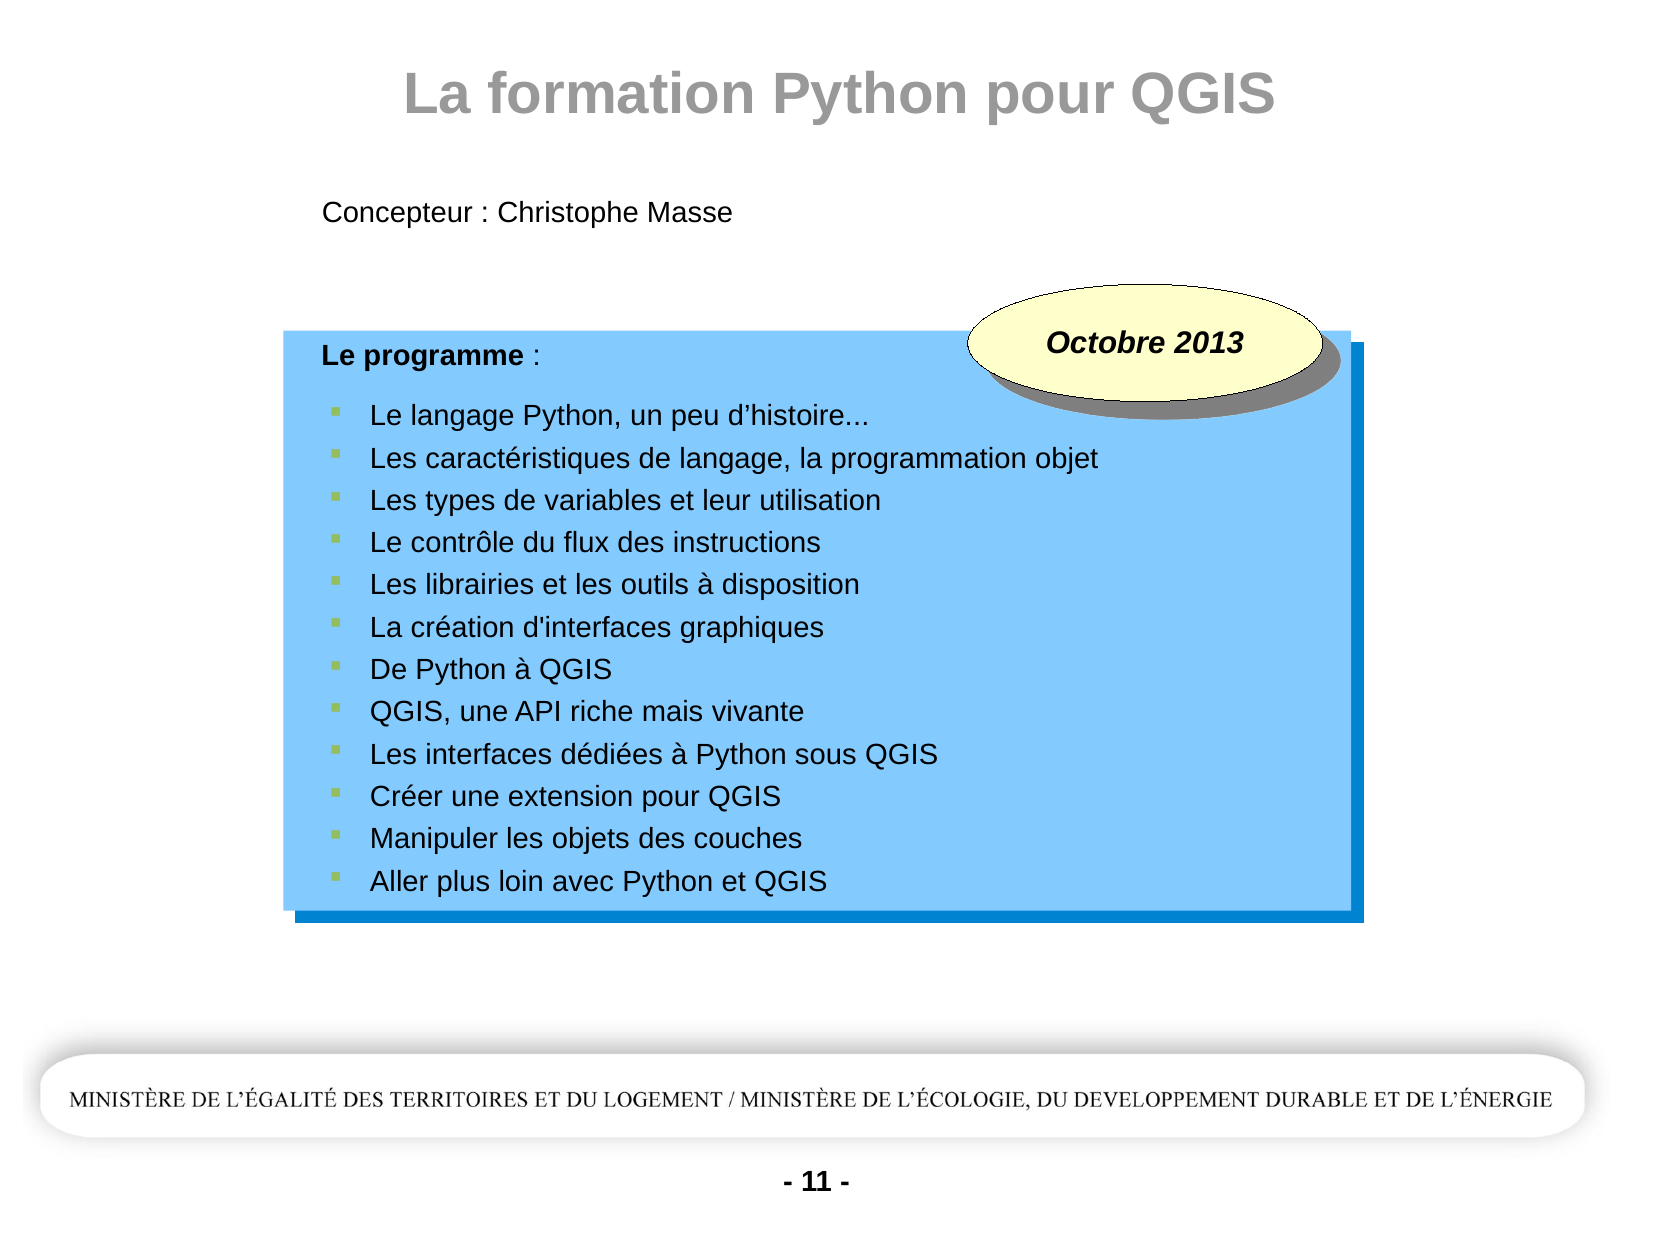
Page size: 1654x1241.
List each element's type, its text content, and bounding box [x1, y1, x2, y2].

picture [23, 1014, 1612, 1159]
text_box [283, 906, 1352, 911]
text_box La formation Python pour QGIS [165, 58, 1495, 127]
text_box Concepteur : Christophe Masse [307, 188, 749, 237]
text_box Le programme : Le langage Python, un peu d’histoire... Les caractéristiques de langage, la programmation objet Les types de variables et leur utilisation Le contrôle du flux des instructions Les librairies et les outils à disposition La création d'interfaces graphiques De Python à QGIS QGIS, une API riche mais vivante Les interfaces dédiées à Python sous QGIS Créer une extension pour QGIS Manipuler les objets des couches Aller plus loin avec Python et QGIS [236, 271, 1389, 906]
text_box Octobre 2013 [967, 284, 1323, 402]
